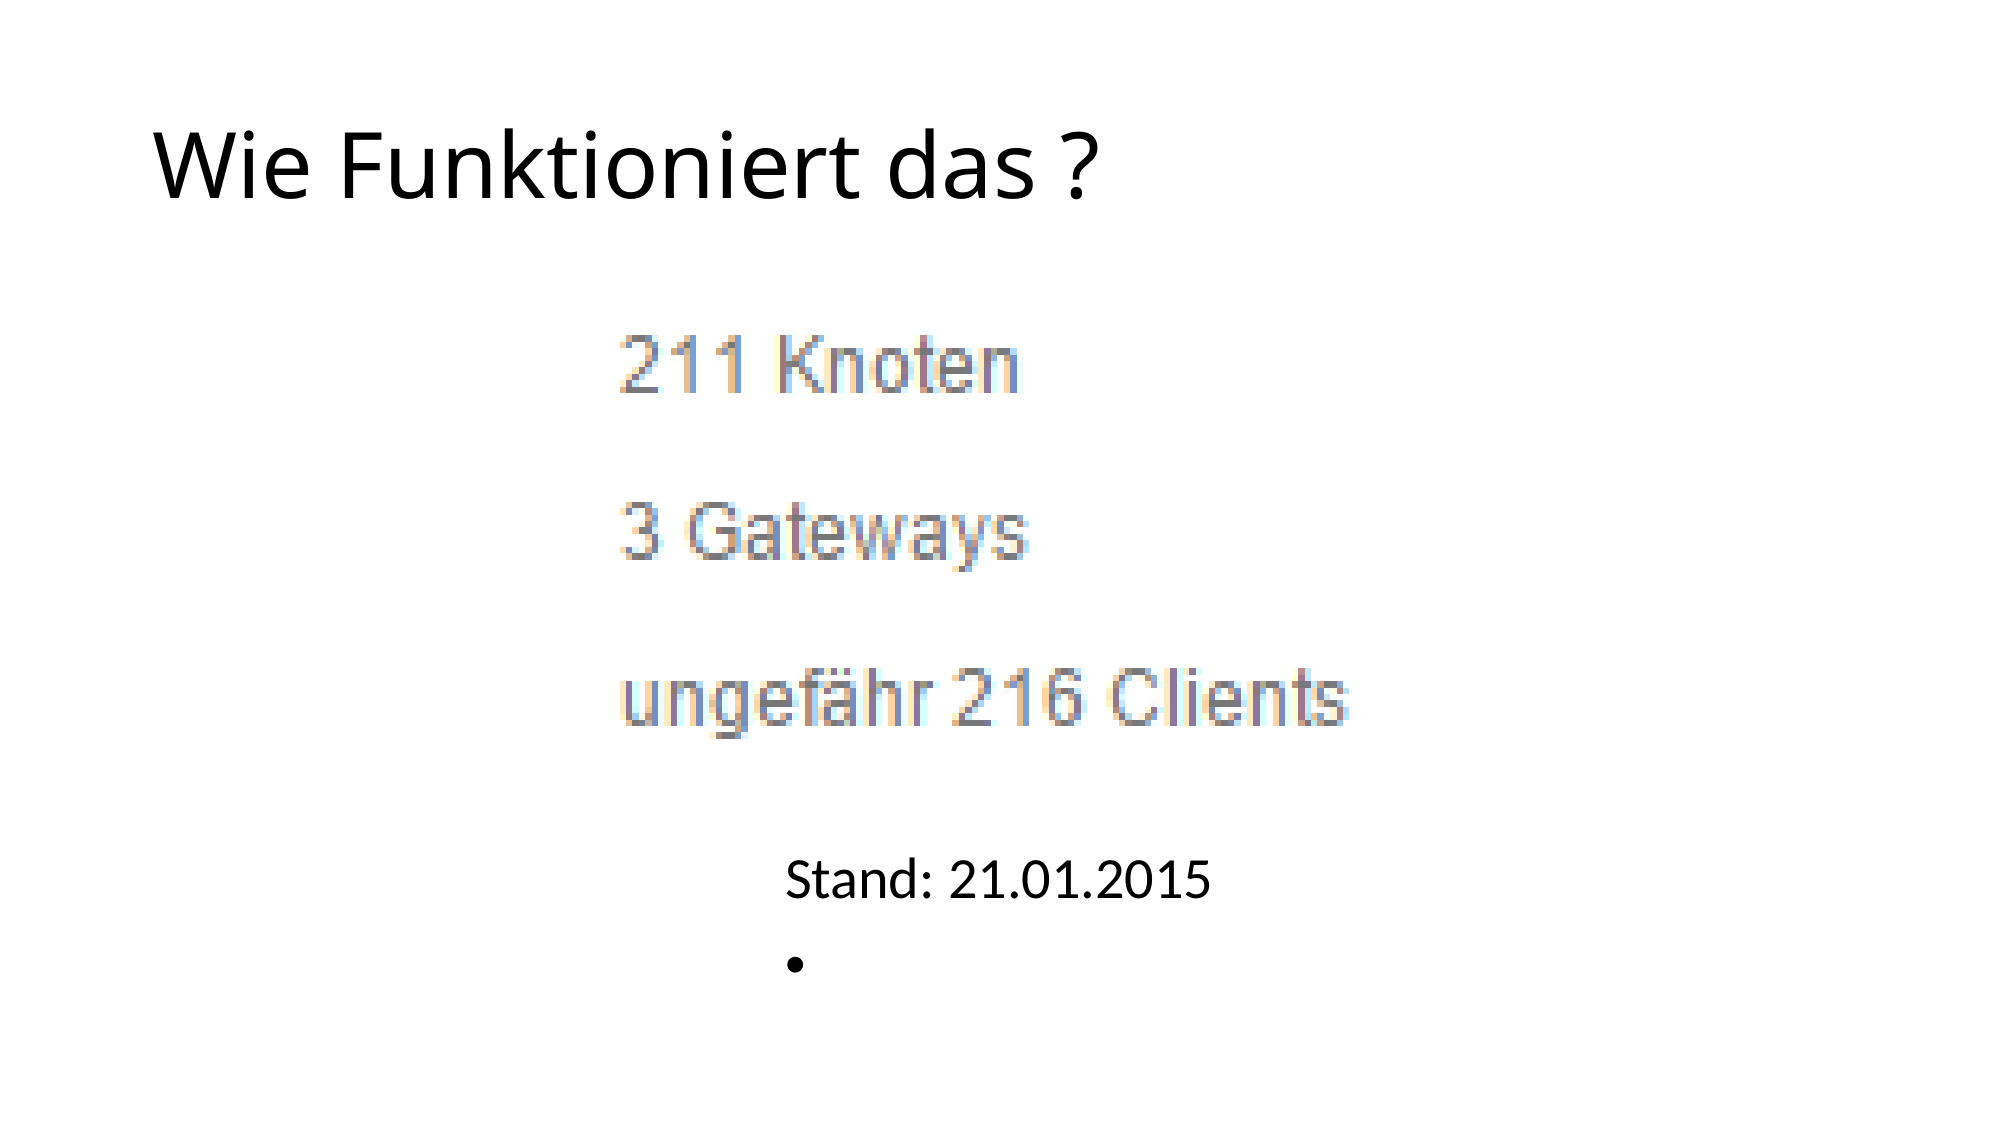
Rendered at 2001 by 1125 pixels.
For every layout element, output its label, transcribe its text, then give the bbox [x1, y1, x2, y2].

title Wie Funktioniert das ? [137, 59, 1863, 278]
picture [556, 291, 1478, 797]
list Stand: 21.01.2015 [770, 841, 1265, 932]
